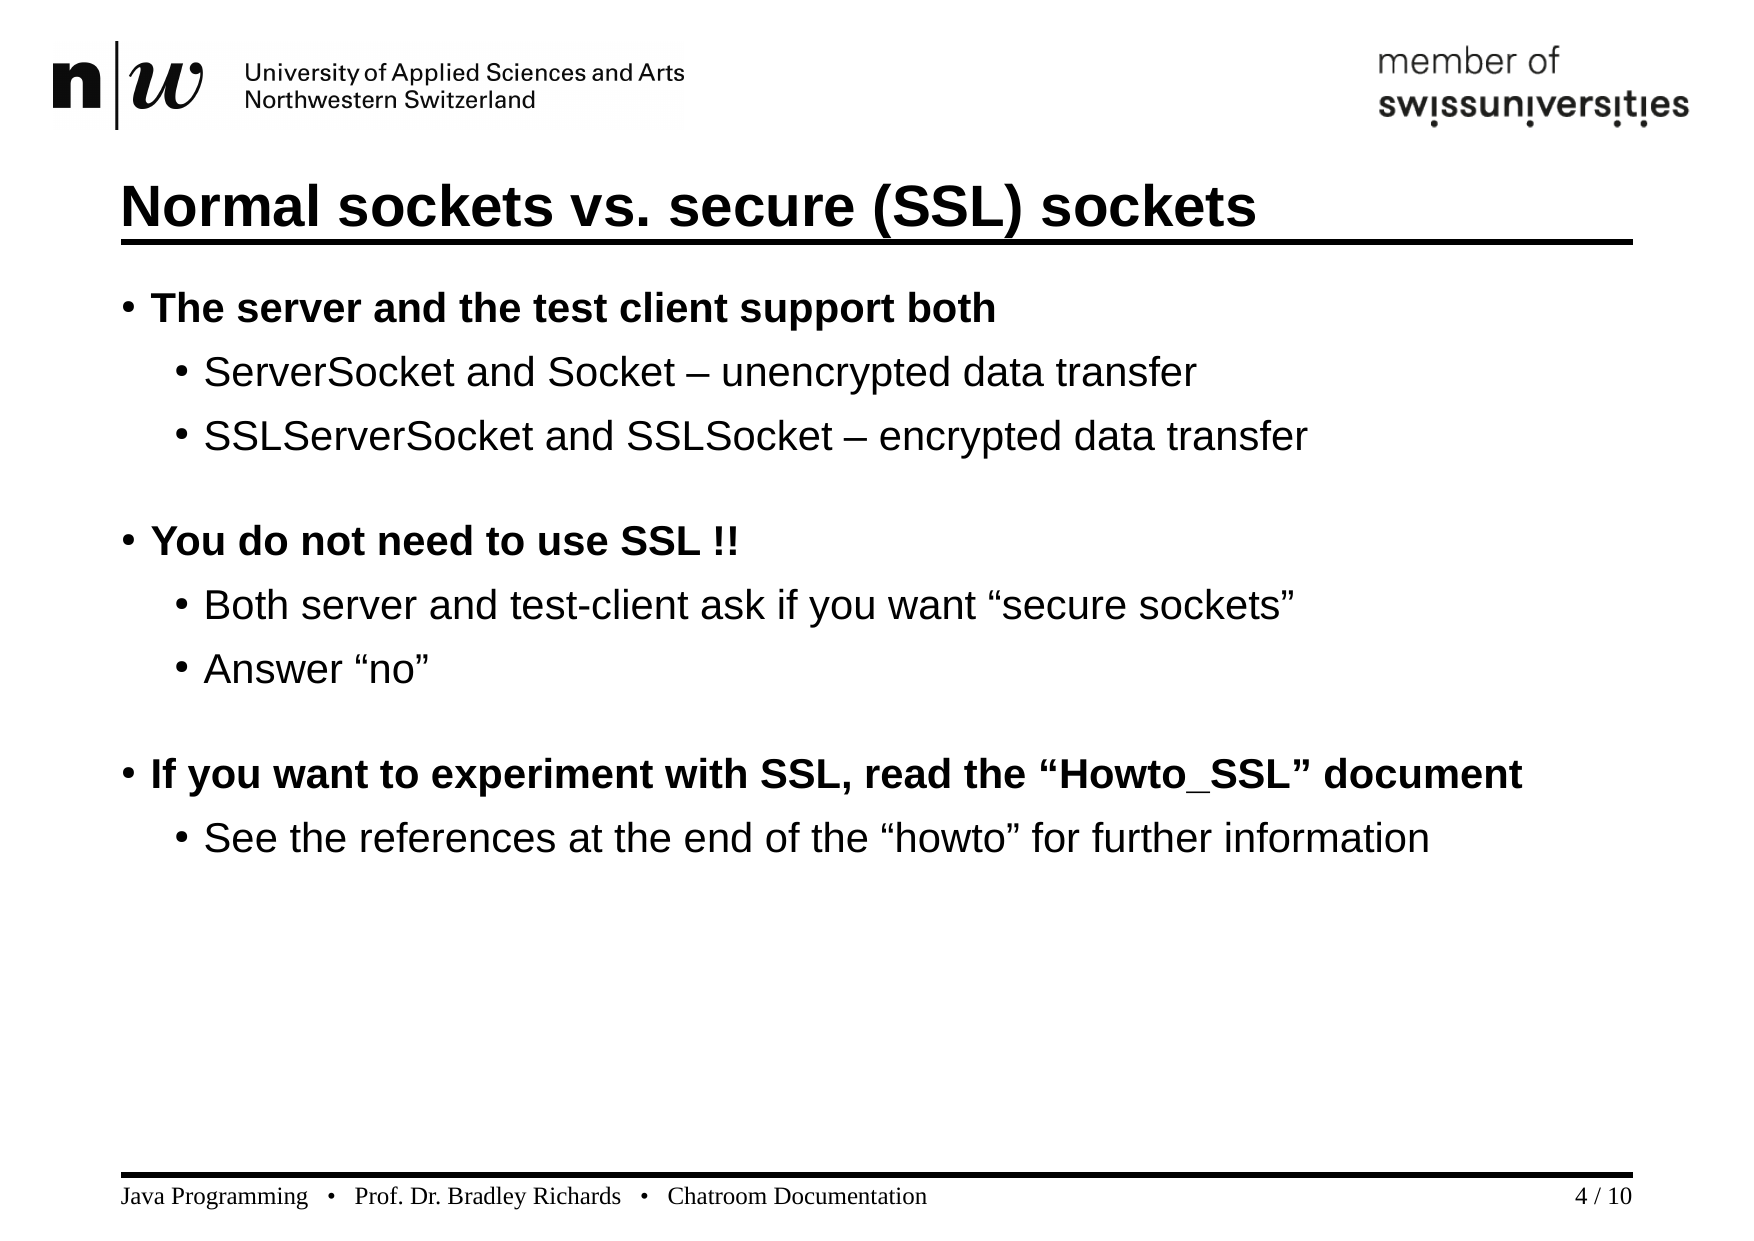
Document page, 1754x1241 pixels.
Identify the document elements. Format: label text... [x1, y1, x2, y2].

picture [1376, 41, 1692, 130]
title Normal sockets vs. secure (SSL) sockets [120, 173, 1633, 239]
list The server and the test client support both ServerSocket and Socket – unencrypted data transfer SSLServerSocket and SSLSocket – encrypted data transfer You do not need to use SSL !! Both server and test-client ask if you want “secure sockets” Answer “no” If you want to experiment with SSL, read the “Howto_SSL” document See the references at the end of the “howto” for further information [121, 277, 1633, 1112]
picture [53, 41, 684, 130]
